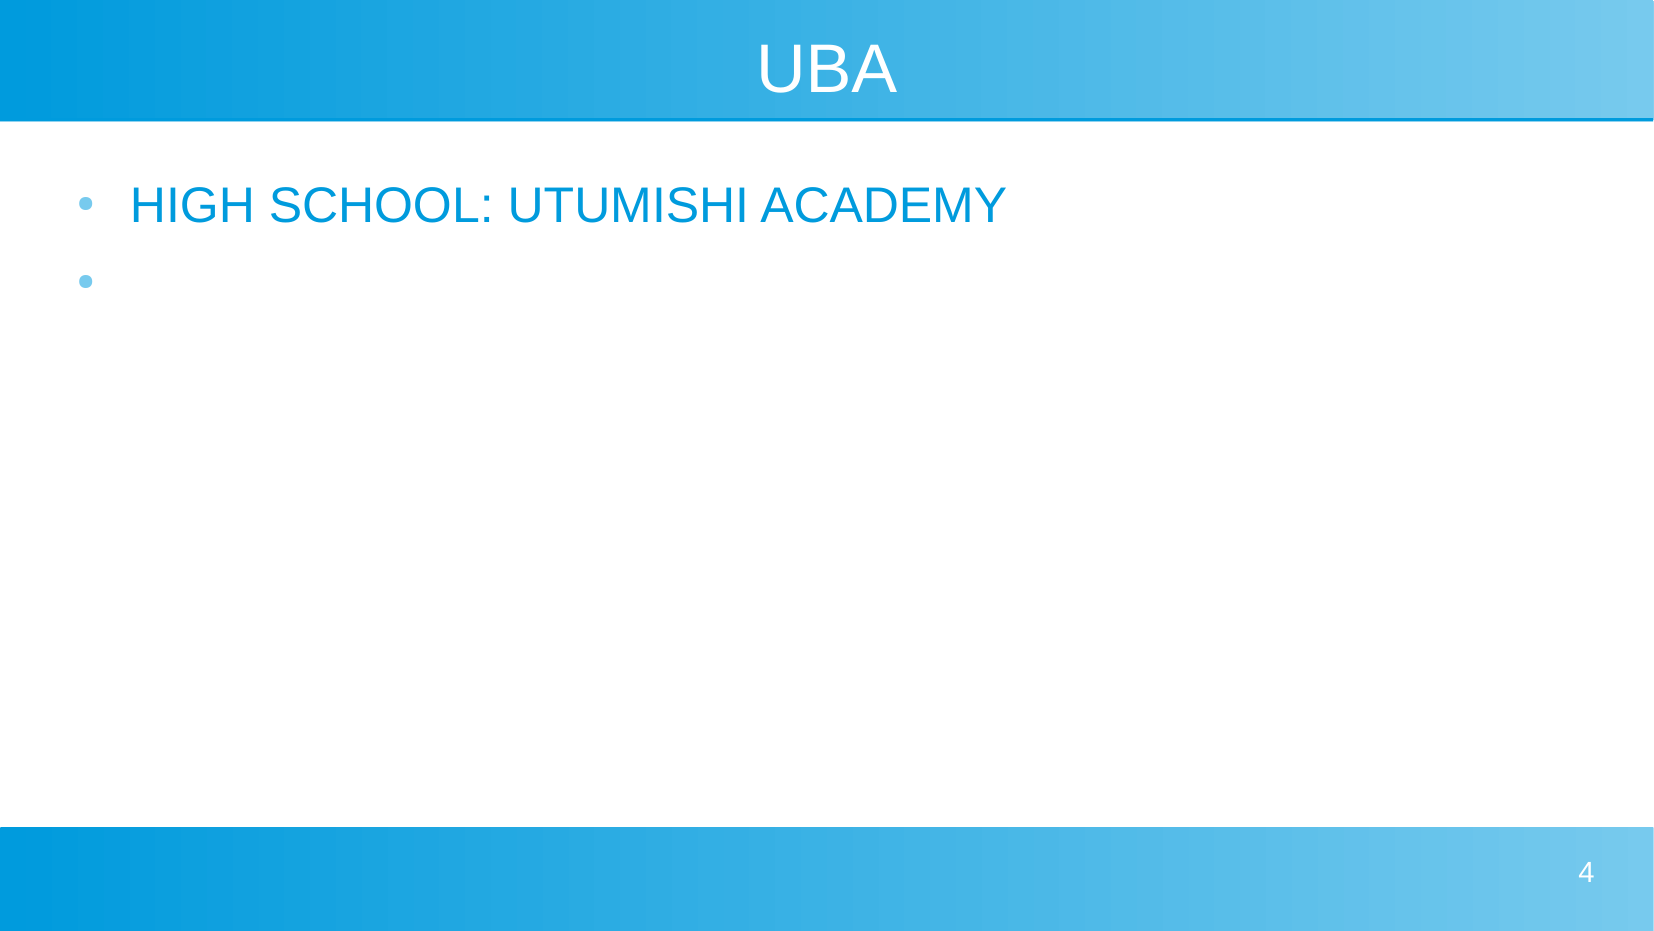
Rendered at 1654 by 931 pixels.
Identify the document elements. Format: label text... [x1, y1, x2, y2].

list HIGH SCHOOL: UTUMISHI ACADEMY [59, 177, 1595, 768]
title UBA [59, 29, 1595, 108]
